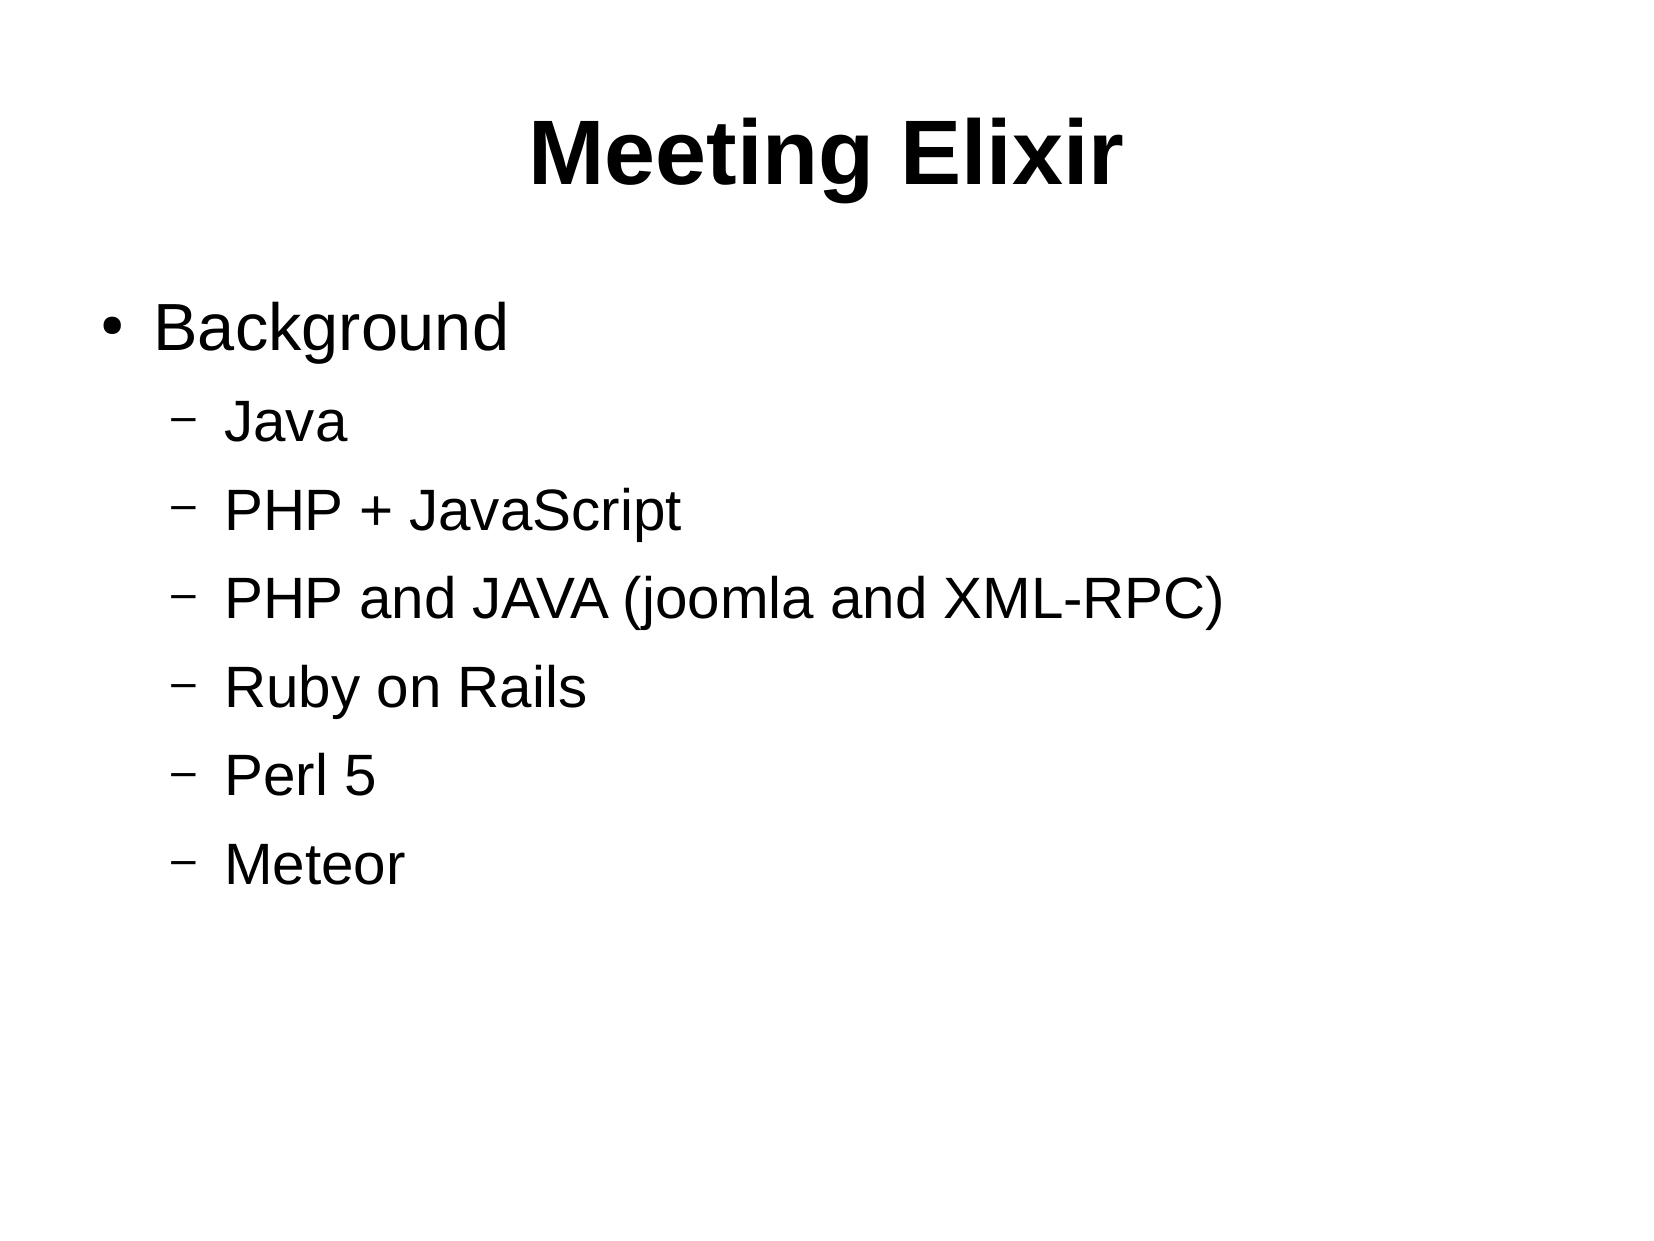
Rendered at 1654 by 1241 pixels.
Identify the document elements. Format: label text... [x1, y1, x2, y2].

list Background Java PHP + JavaScript PHP and JAVA (joomla and XML-RPC) Ruby on Rails Perl 5 Meteor [82, 290, 1571, 1010]
title Meeting Elixir [82, 49, 1571, 257]
